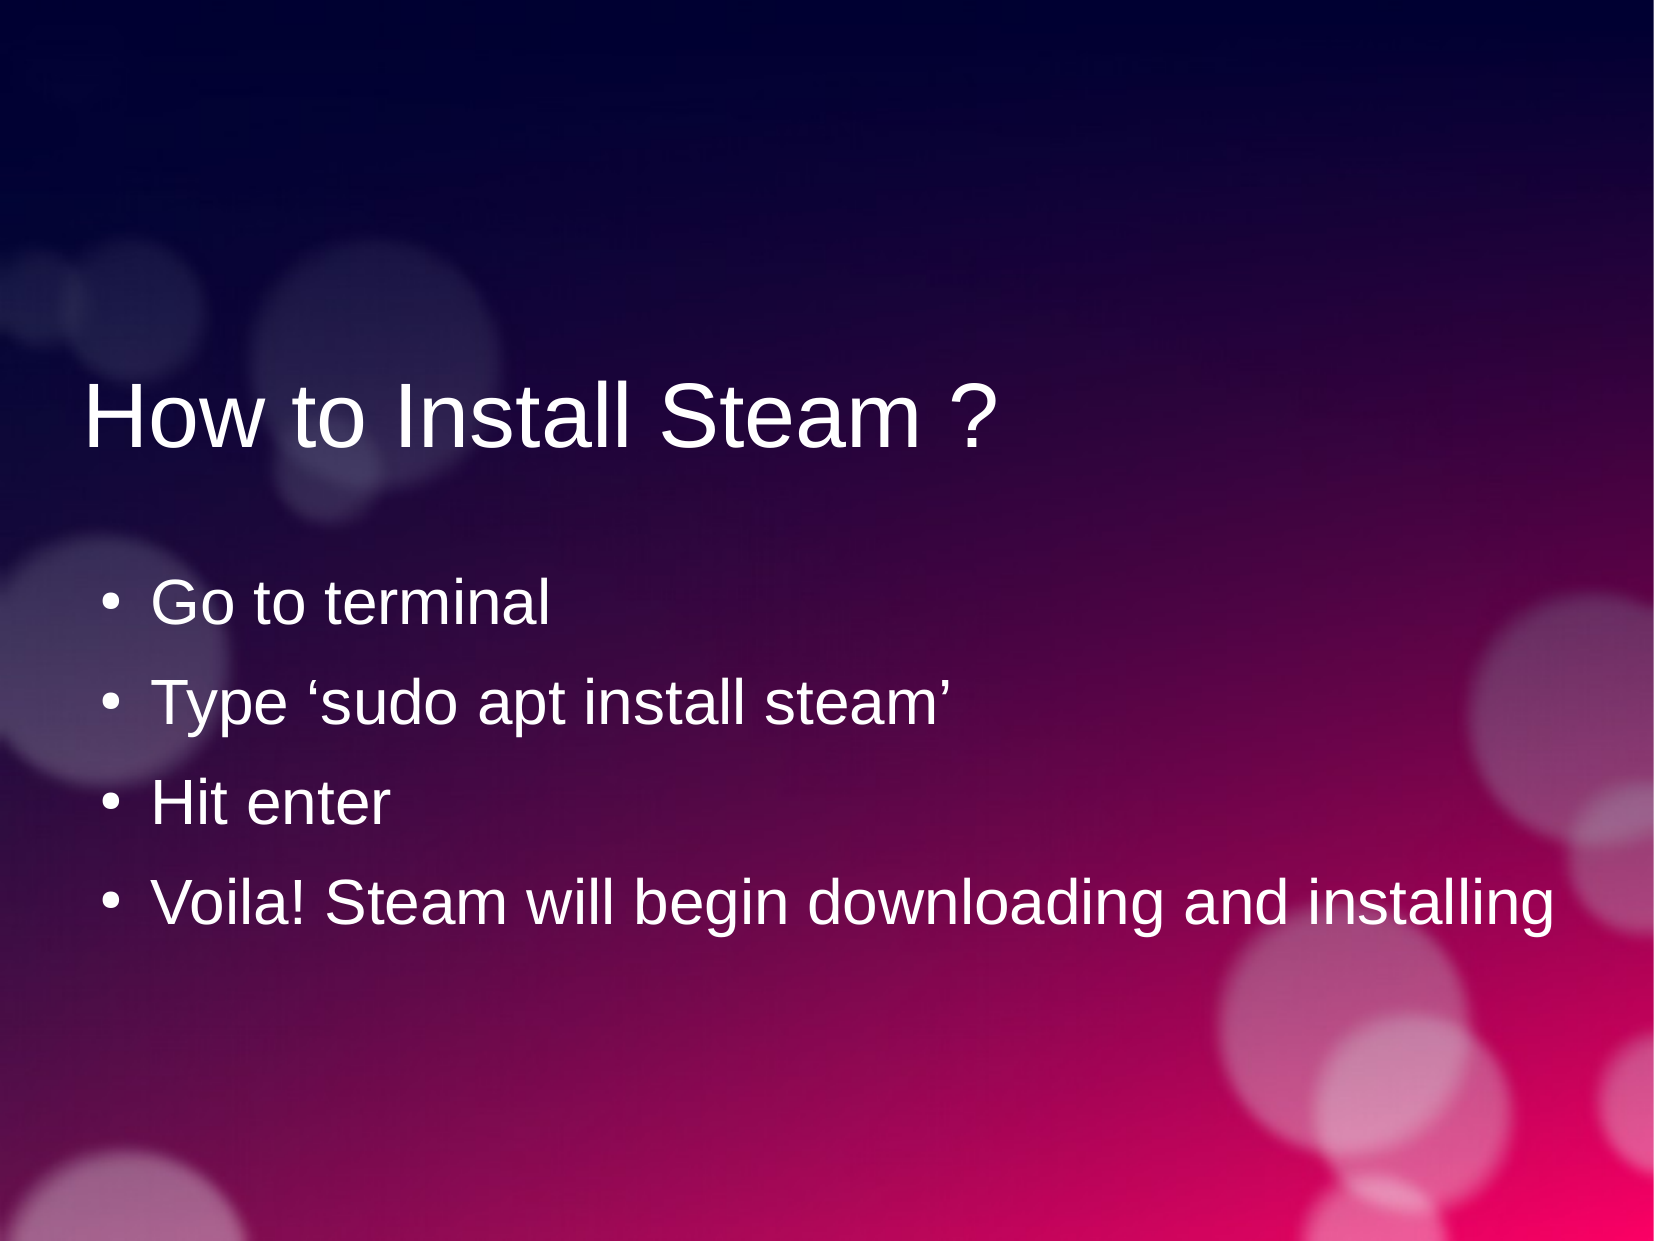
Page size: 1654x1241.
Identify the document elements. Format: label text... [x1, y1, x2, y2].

list Go to terminal Type ‘sudo apt install steam’ Hit enter Voila! Steam will begin downloading and installing [82, 566, 1571, 1010]
title How to Install Steam ? [82, 312, 1571, 520]
picture [0, 0, 1654, 1241]
